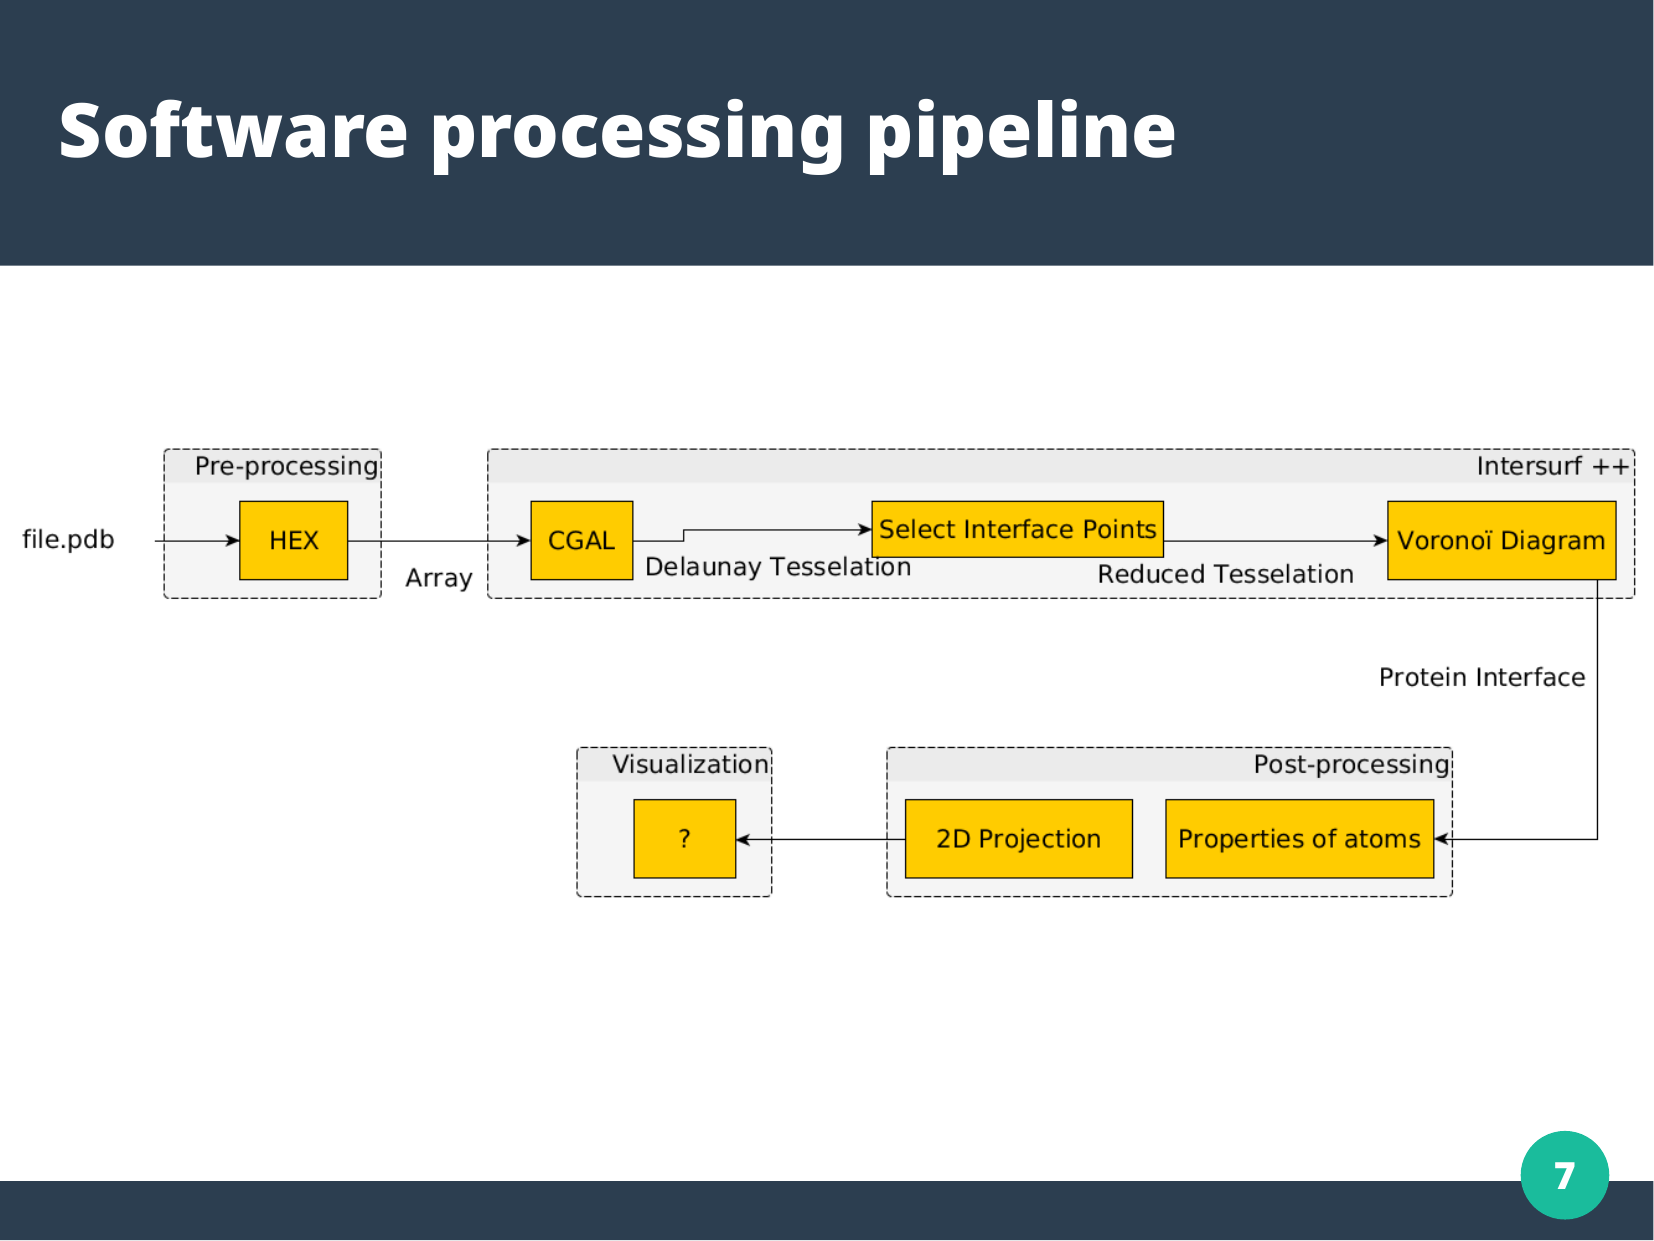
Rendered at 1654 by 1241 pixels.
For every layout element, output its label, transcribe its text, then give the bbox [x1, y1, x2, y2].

picture [0, 430, 1654, 916]
title Software processing pipeline [59, 49, 1595, 207]
